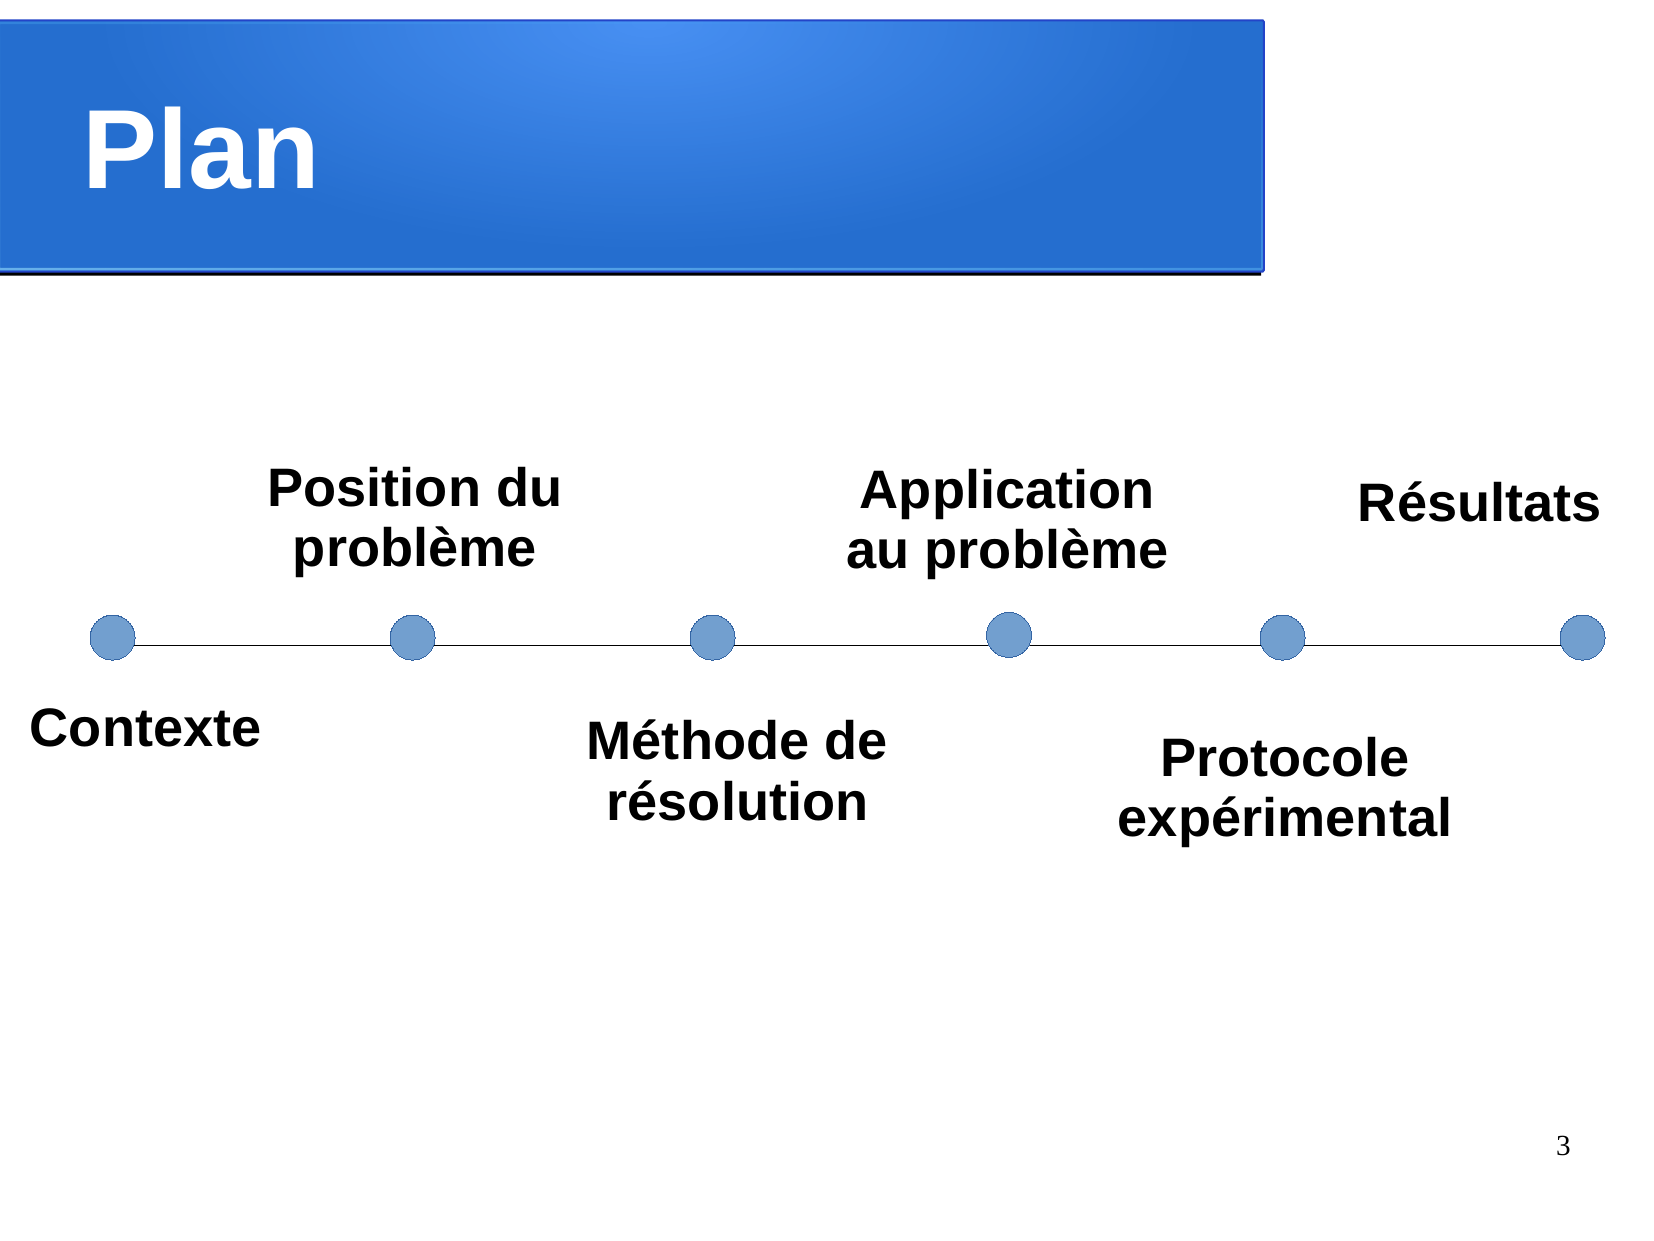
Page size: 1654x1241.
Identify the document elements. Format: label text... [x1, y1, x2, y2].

text_box [986, 612, 1032, 658]
text_box [1560, 616, 1606, 661]
text_box [690, 615, 736, 661]
text_box Méthode de résolution [510, 703, 931, 841]
text_box Protocole expérimental [1020, 720, 1516, 857]
text_box [90, 615, 136, 661]
text_box Contexte [15, 690, 286, 766]
text_box [1260, 615, 1306, 661]
text_box Application au problème [780, 452, 1201, 589]
text_box [390, 615, 436, 661]
text_box Position du problème [195, 450, 601, 601]
text_box Résultats [1290, 465, 1636, 616]
title Plan [82, 47, 1235, 252]
